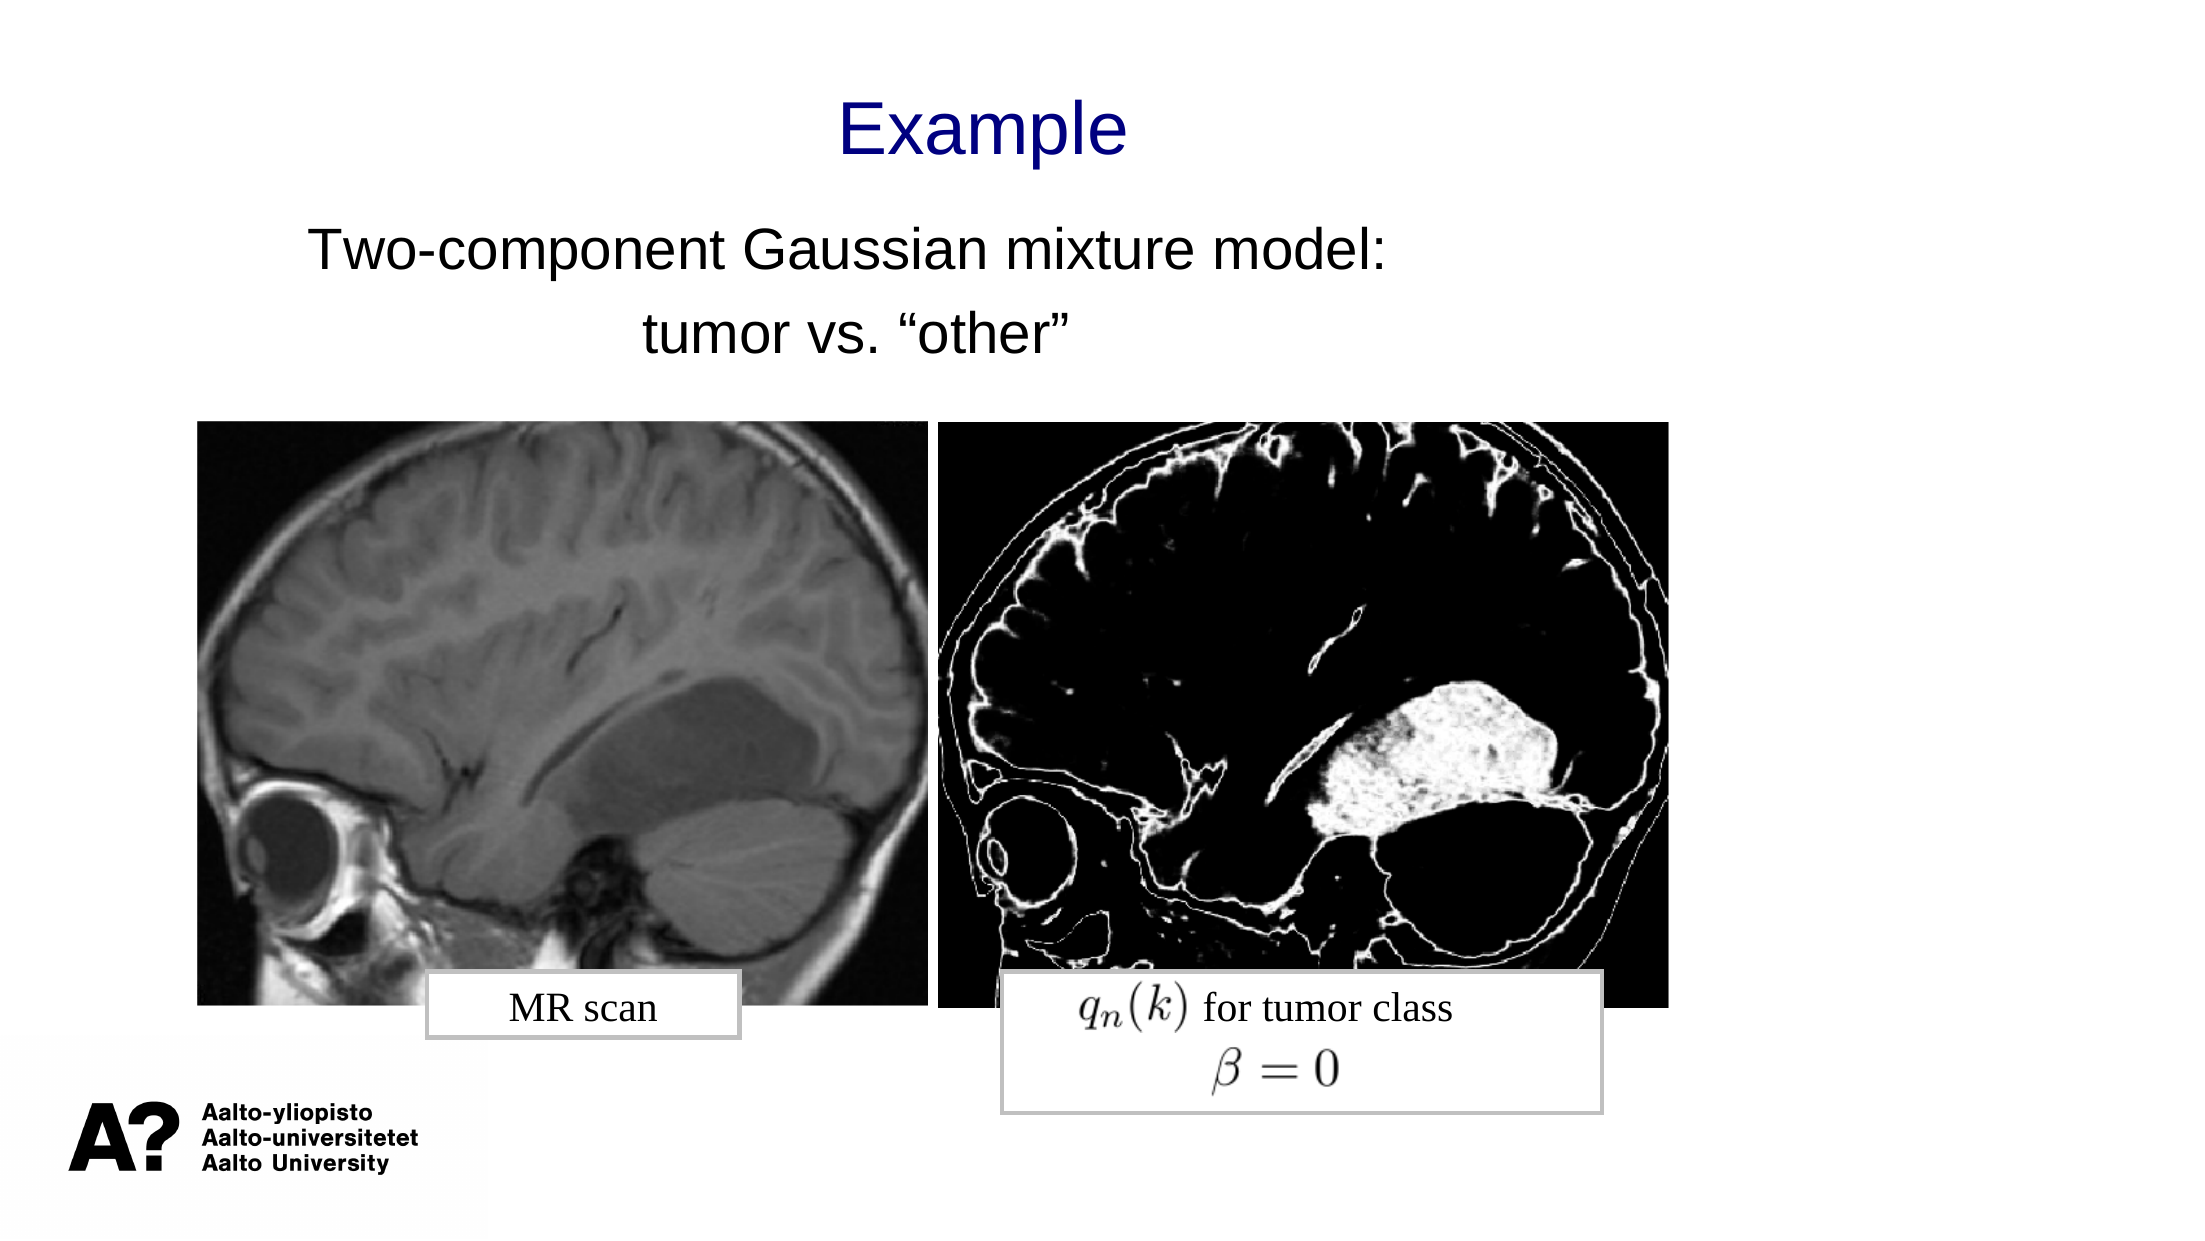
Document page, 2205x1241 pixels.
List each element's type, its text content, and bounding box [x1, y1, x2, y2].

text_box Two-component Gaussian mixture model: tumor vs. “other” [293, 203, 1626, 523]
picture [196, 420, 928, 1007]
text_box MR scan [426, 971, 740, 1038]
picture [0, 1035, 488, 1239]
title Example [326, 65, 1640, 179]
text_box for tumor class [1001, 971, 1603, 1113]
picture [1075, 978, 1191, 1033]
picture [938, 422, 1670, 1008]
picture [1206, 1035, 1353, 1102]
